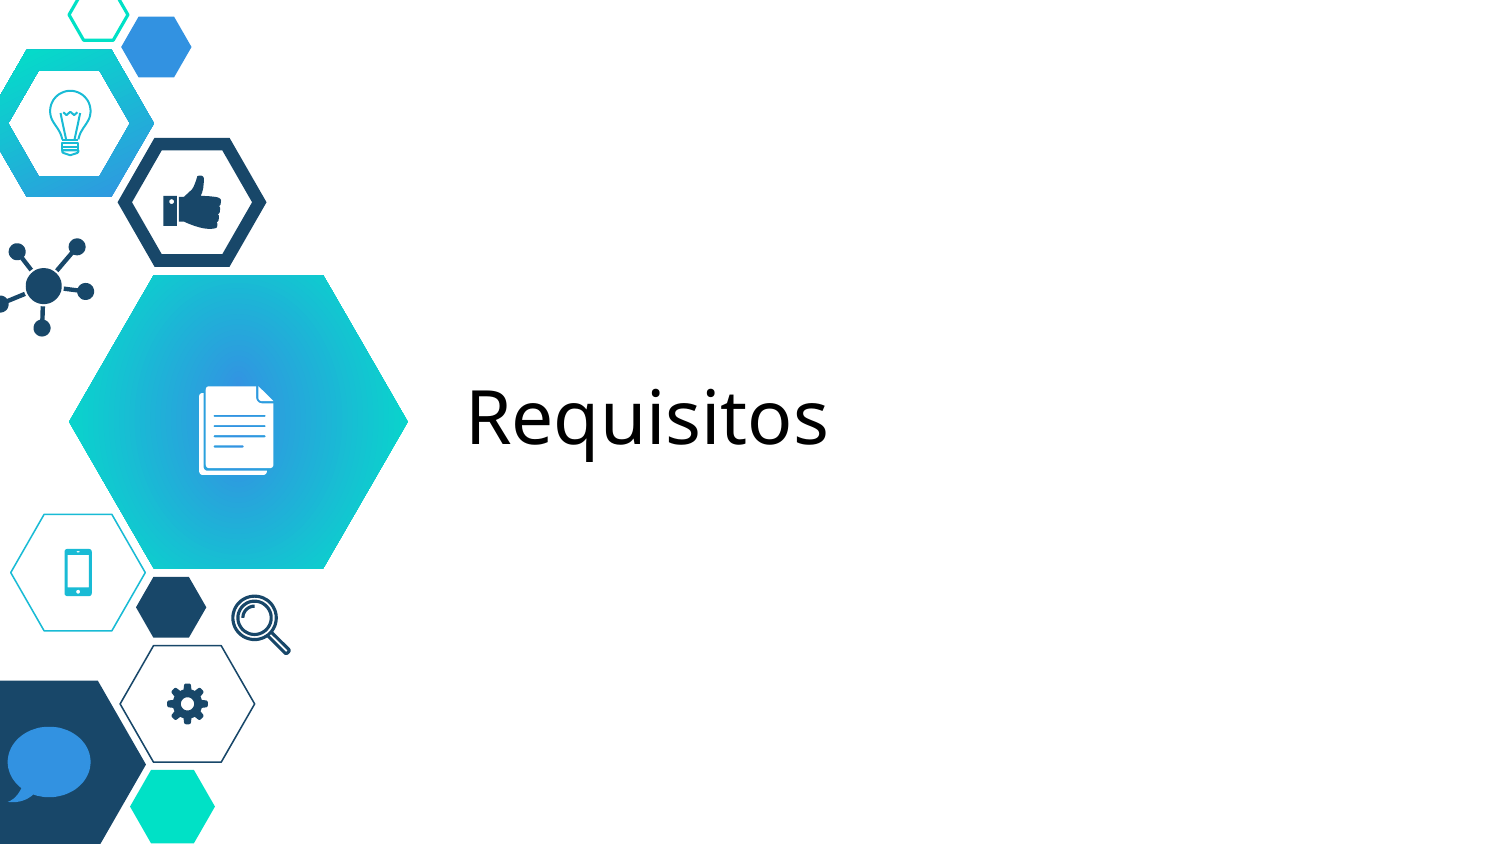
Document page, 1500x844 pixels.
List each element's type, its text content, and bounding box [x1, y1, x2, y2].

text_box [205, 386, 274, 469]
text_box [199, 393, 267, 475]
title Requisitos [450, 284, 1375, 475]
